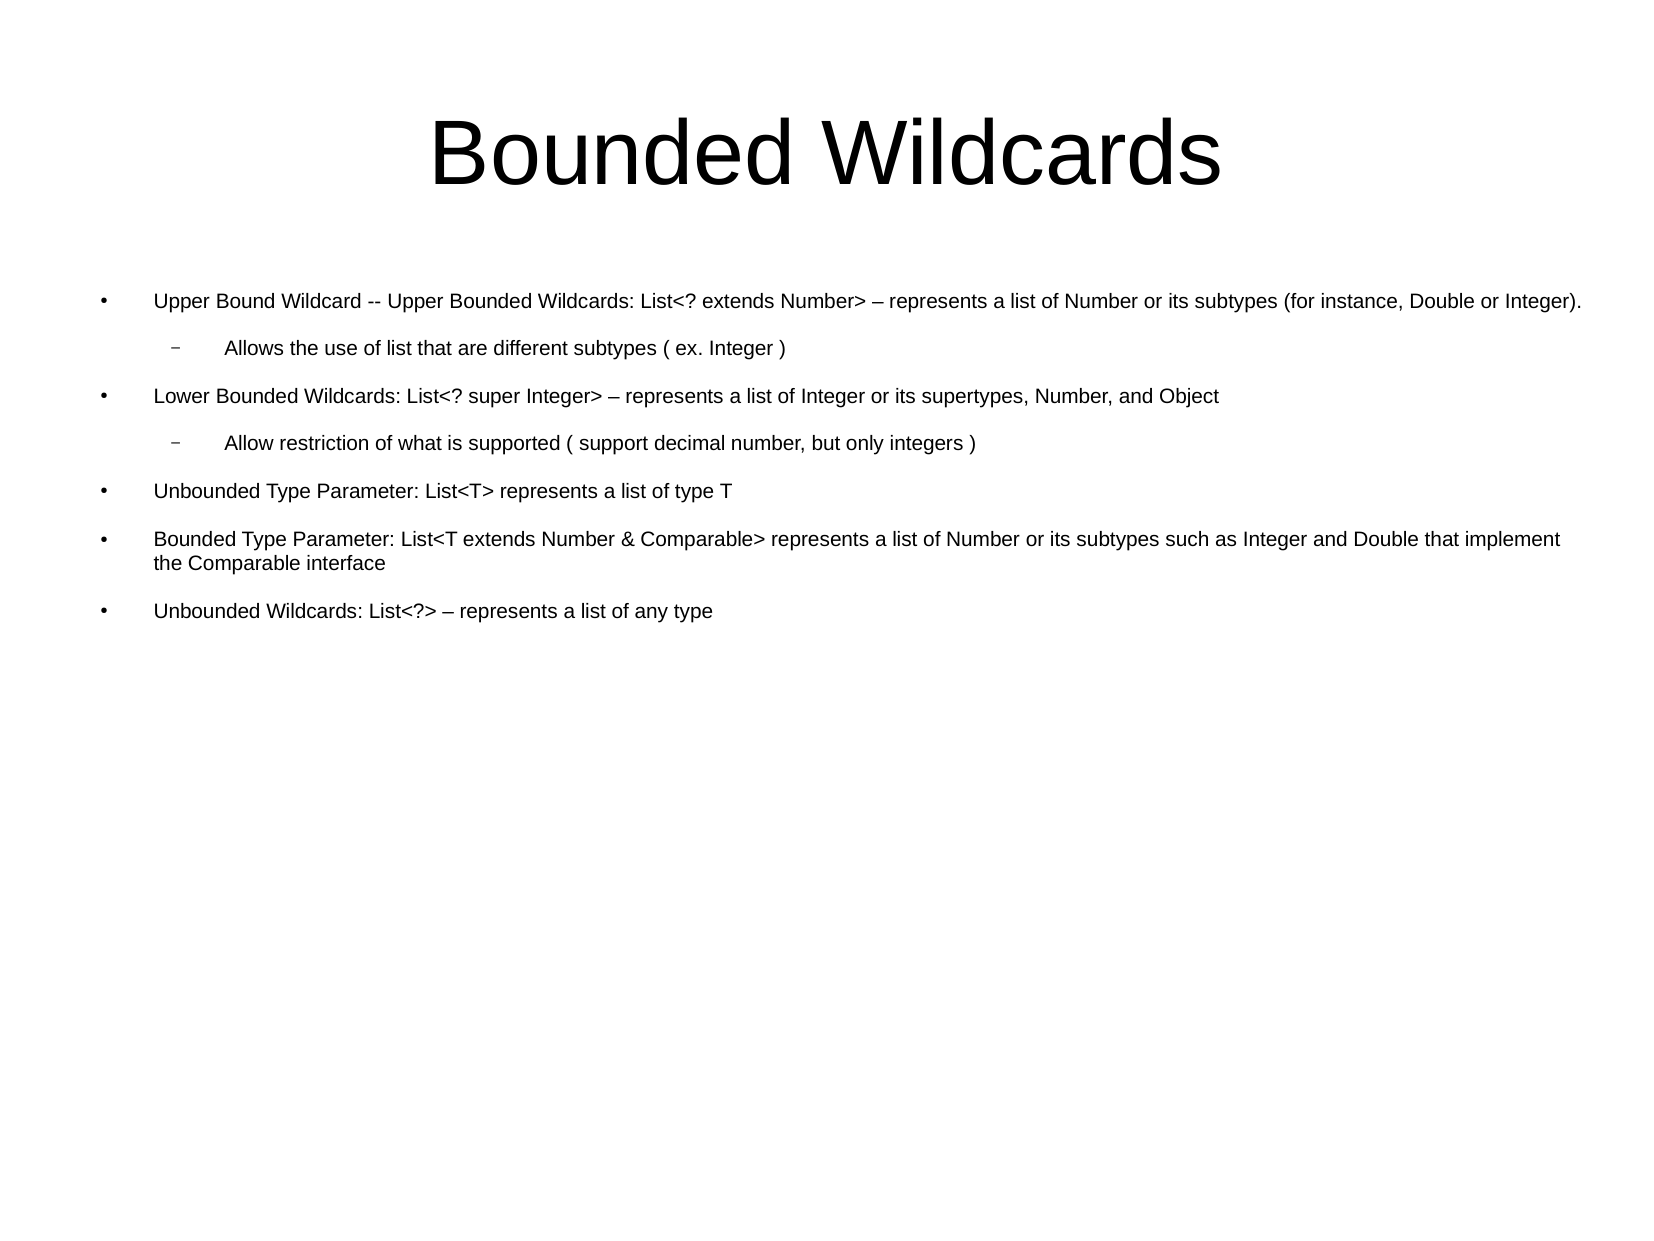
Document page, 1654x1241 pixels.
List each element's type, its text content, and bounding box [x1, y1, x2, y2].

list Upper Bound Wildcard -- Upper Bounded Wildcards: List<? extends Number> – represents a list of Number or its subtypes (for instance, Double or Integer). Allows the use of list that are different subtypes ( ex. Integer ) Lower Bounded Wildcards: List<? super Integer> – represents a list of Integer or its supertypes, Number, and Object Allow restriction of what is supported ( support decimal number, but only integers ) Unbounded Type Parameter: List<T> represents a list of type T Bounded Type Parameter: List<T extends Number & Comparable> represents a list of Number or its subtypes such as Integer and Double that implement the Comparable interface Unbounded Wildcards: List<?> – represents a list of any type [82, 290, 1621, 1216]
title Bounded Wildcards [82, 49, 1571, 257]
